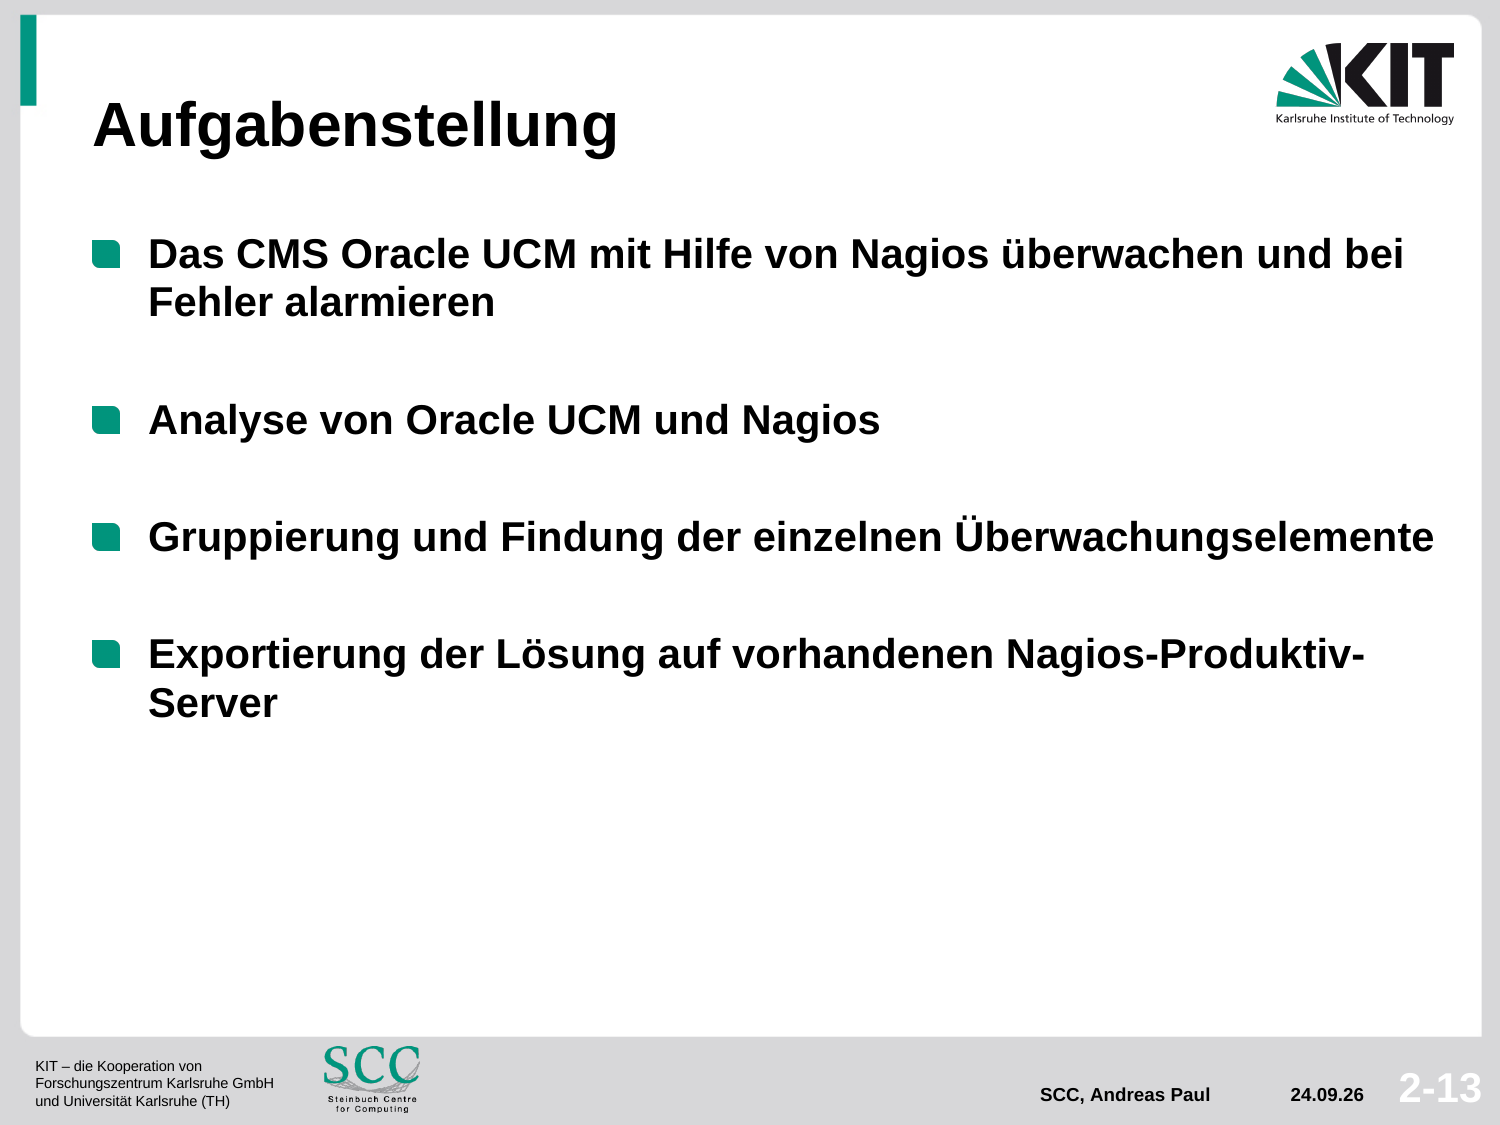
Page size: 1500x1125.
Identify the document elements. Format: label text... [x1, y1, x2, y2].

list Das CMS Oracle UCM mit Hilfe von Nagios überwachen und bei Fehler alarmieren Analyse von Oracle UCM und Nagios Gruppierung und Findung der einzelnen Überwachungselemente Exportierung der Lösung auf vorhandenen Nagios-Produktiv-Server [92, 228, 1443, 957]
picture [0, 0, 1500, 1125]
title Aufgabenstellung [92, 56, 1148, 192]
